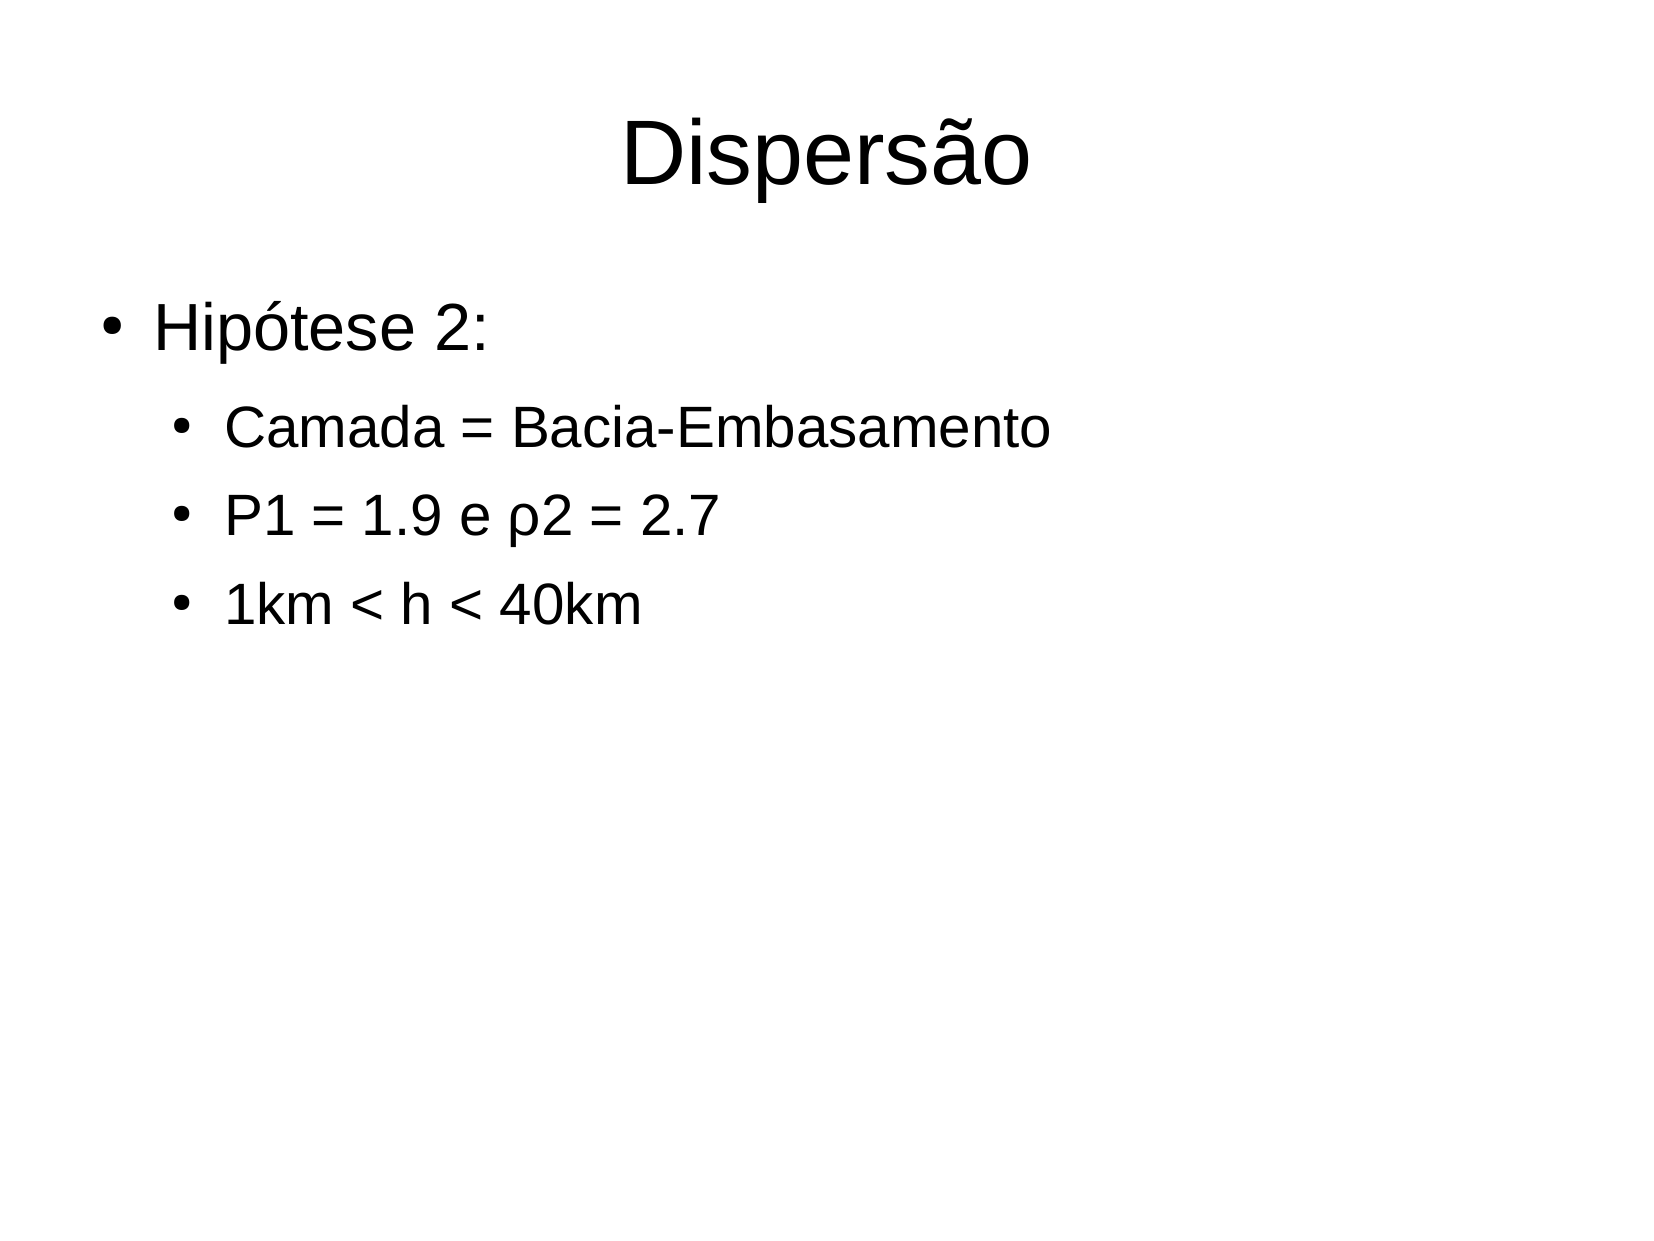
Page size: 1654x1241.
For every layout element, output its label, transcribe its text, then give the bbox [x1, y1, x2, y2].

list Hipótese 2: Camada = Bacia-Embasamento Ρ1 = 1.9 e ρ2 = 2.7 1km < h < 40km [82, 290, 1571, 1109]
title Dispersão [82, 49, 1571, 257]
